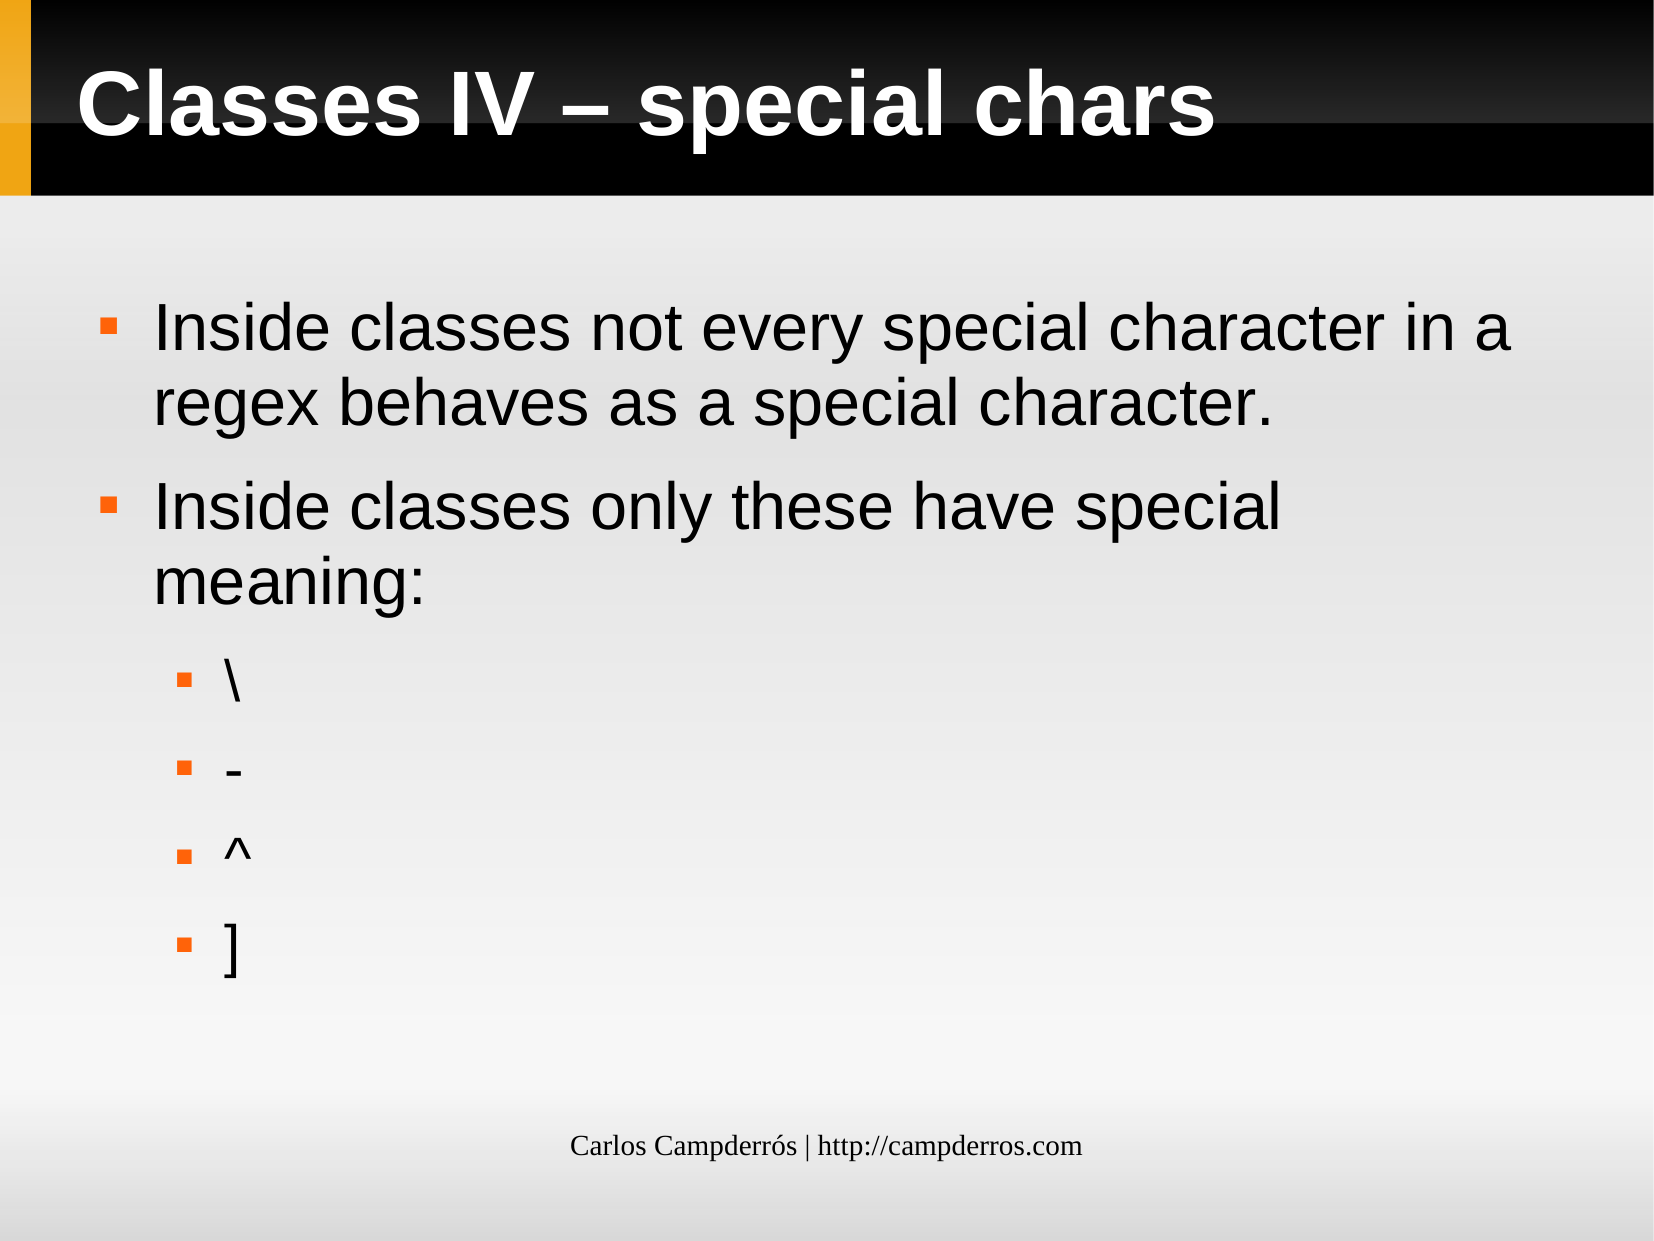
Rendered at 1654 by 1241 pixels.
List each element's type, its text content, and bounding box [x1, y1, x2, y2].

list Inside classes not every special character in a regex behaves as a special character. Inside classes only these have special meaning: \ - ^ ] [82, 290, 1571, 1109]
title Classes IV – special chars [76, 0, 1565, 208]
picture [0, 0, 1654, 1241]
